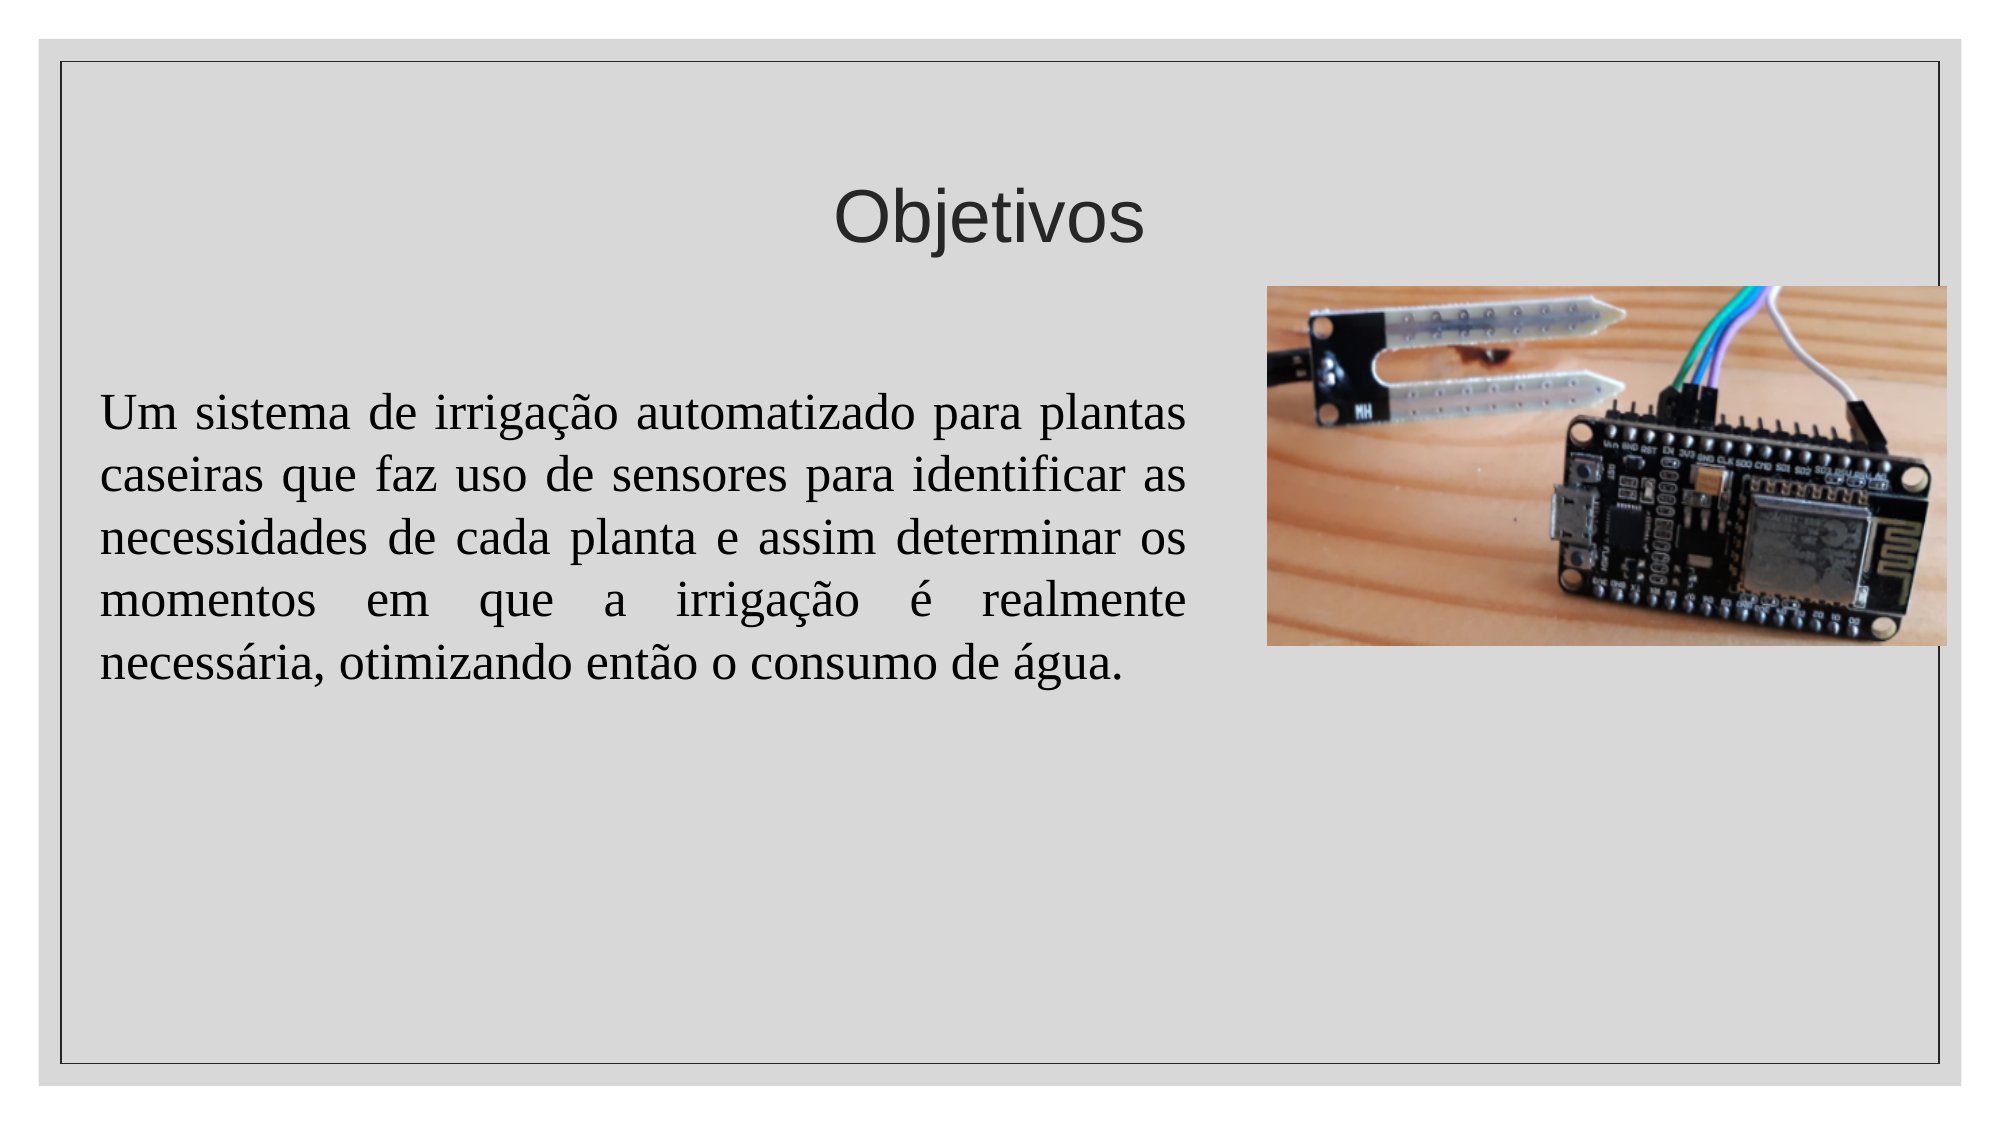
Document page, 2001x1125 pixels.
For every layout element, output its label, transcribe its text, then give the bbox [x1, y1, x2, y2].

text_box Um sistema de irrigação automatizado para plantas caseiras que faz uso de sensores para identificar as necessidades de cada planta e assim determinar os momentos em que a irrigação é realmente necessária, otimizando então o consumo de água. [84, 369, 1203, 698]
picture [1267, 286, 1947, 646]
title Objetivos [174, 105, 1825, 331]
